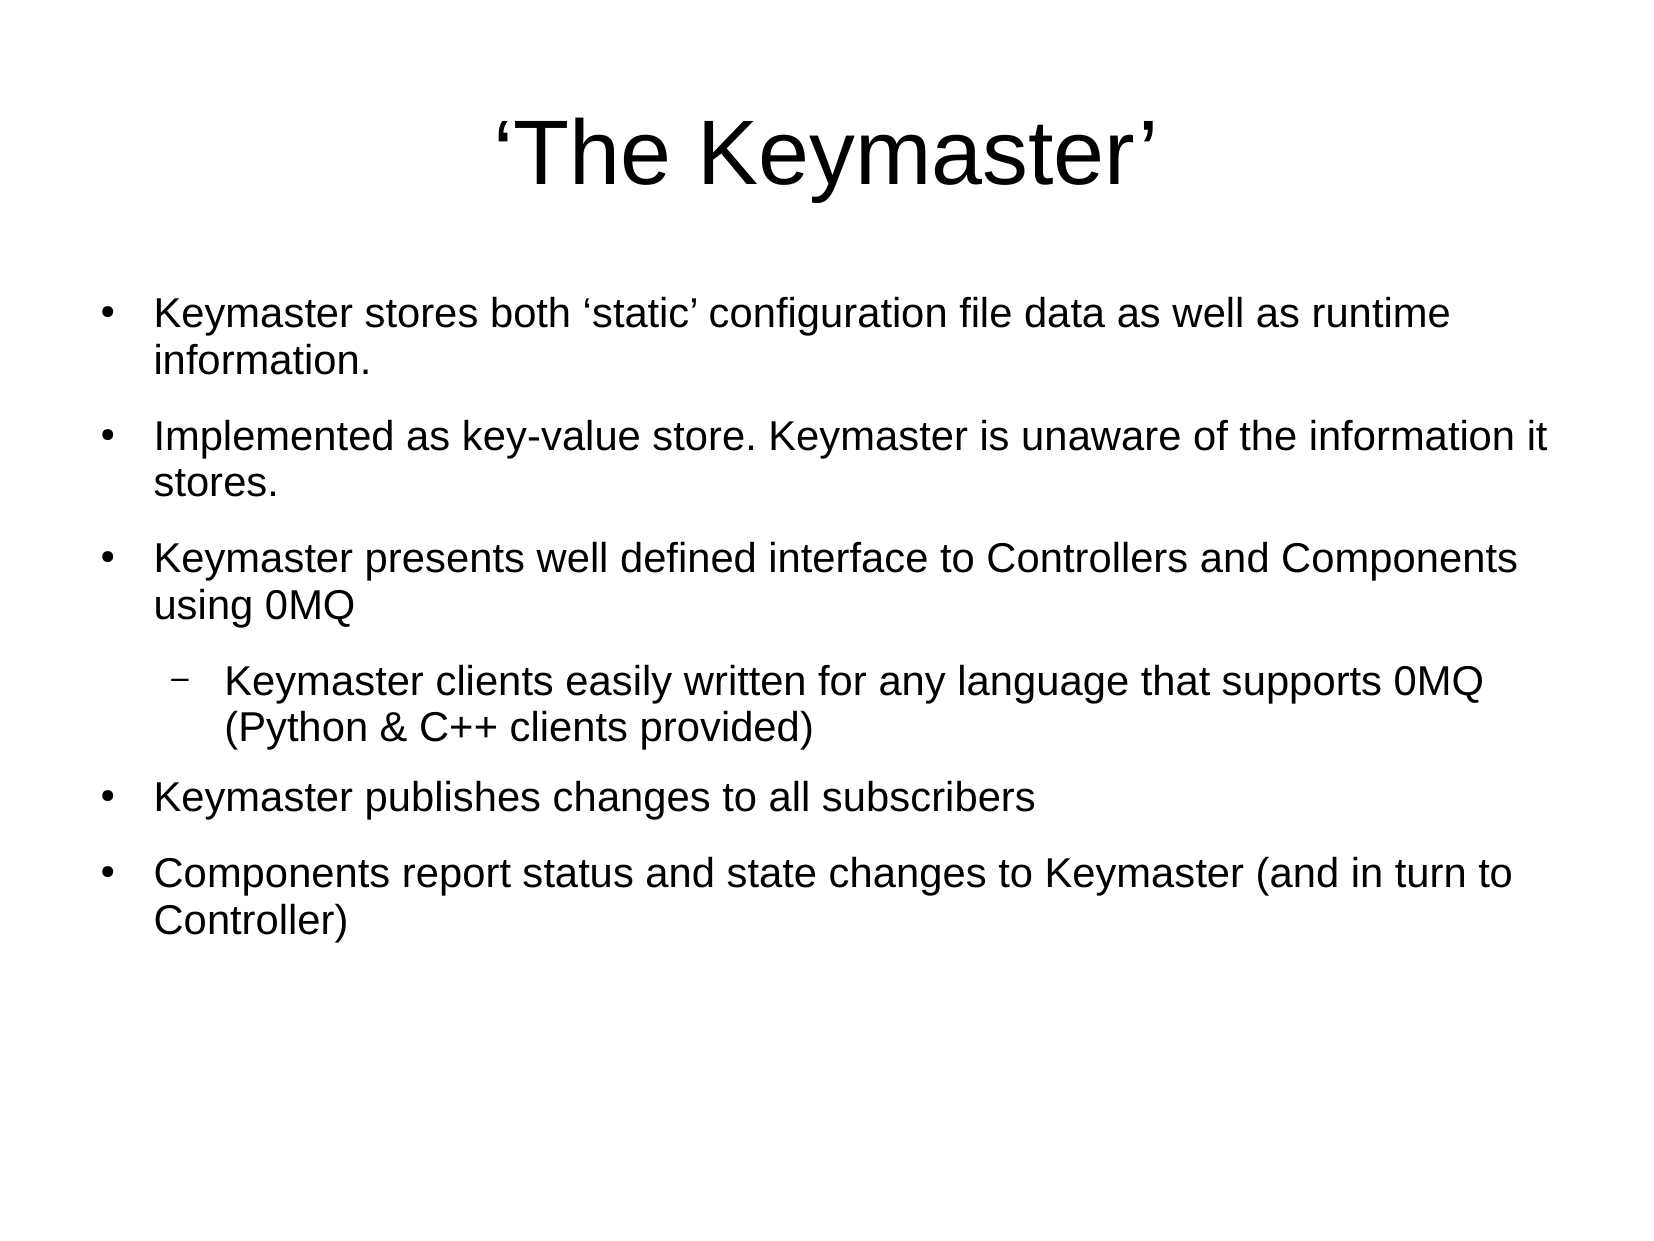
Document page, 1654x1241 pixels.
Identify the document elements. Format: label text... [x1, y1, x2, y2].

title ‘The Keymaster’ [82, 49, 1571, 257]
list Keymaster stores both ‘static’ configuration file data as well as runtime information. Implemented as key-value store. Keymaster is unaware of the information it stores. Keymaster presents well defined interface to Controllers and Components using 0MQ Keymaster clients easily written for any language that supports 0MQ (Python & C++ clients provided) Keymaster publishes changes to all subscribers Components report status and state changes to Keymaster (and in turn to Controller) [82, 290, 1571, 1010]
